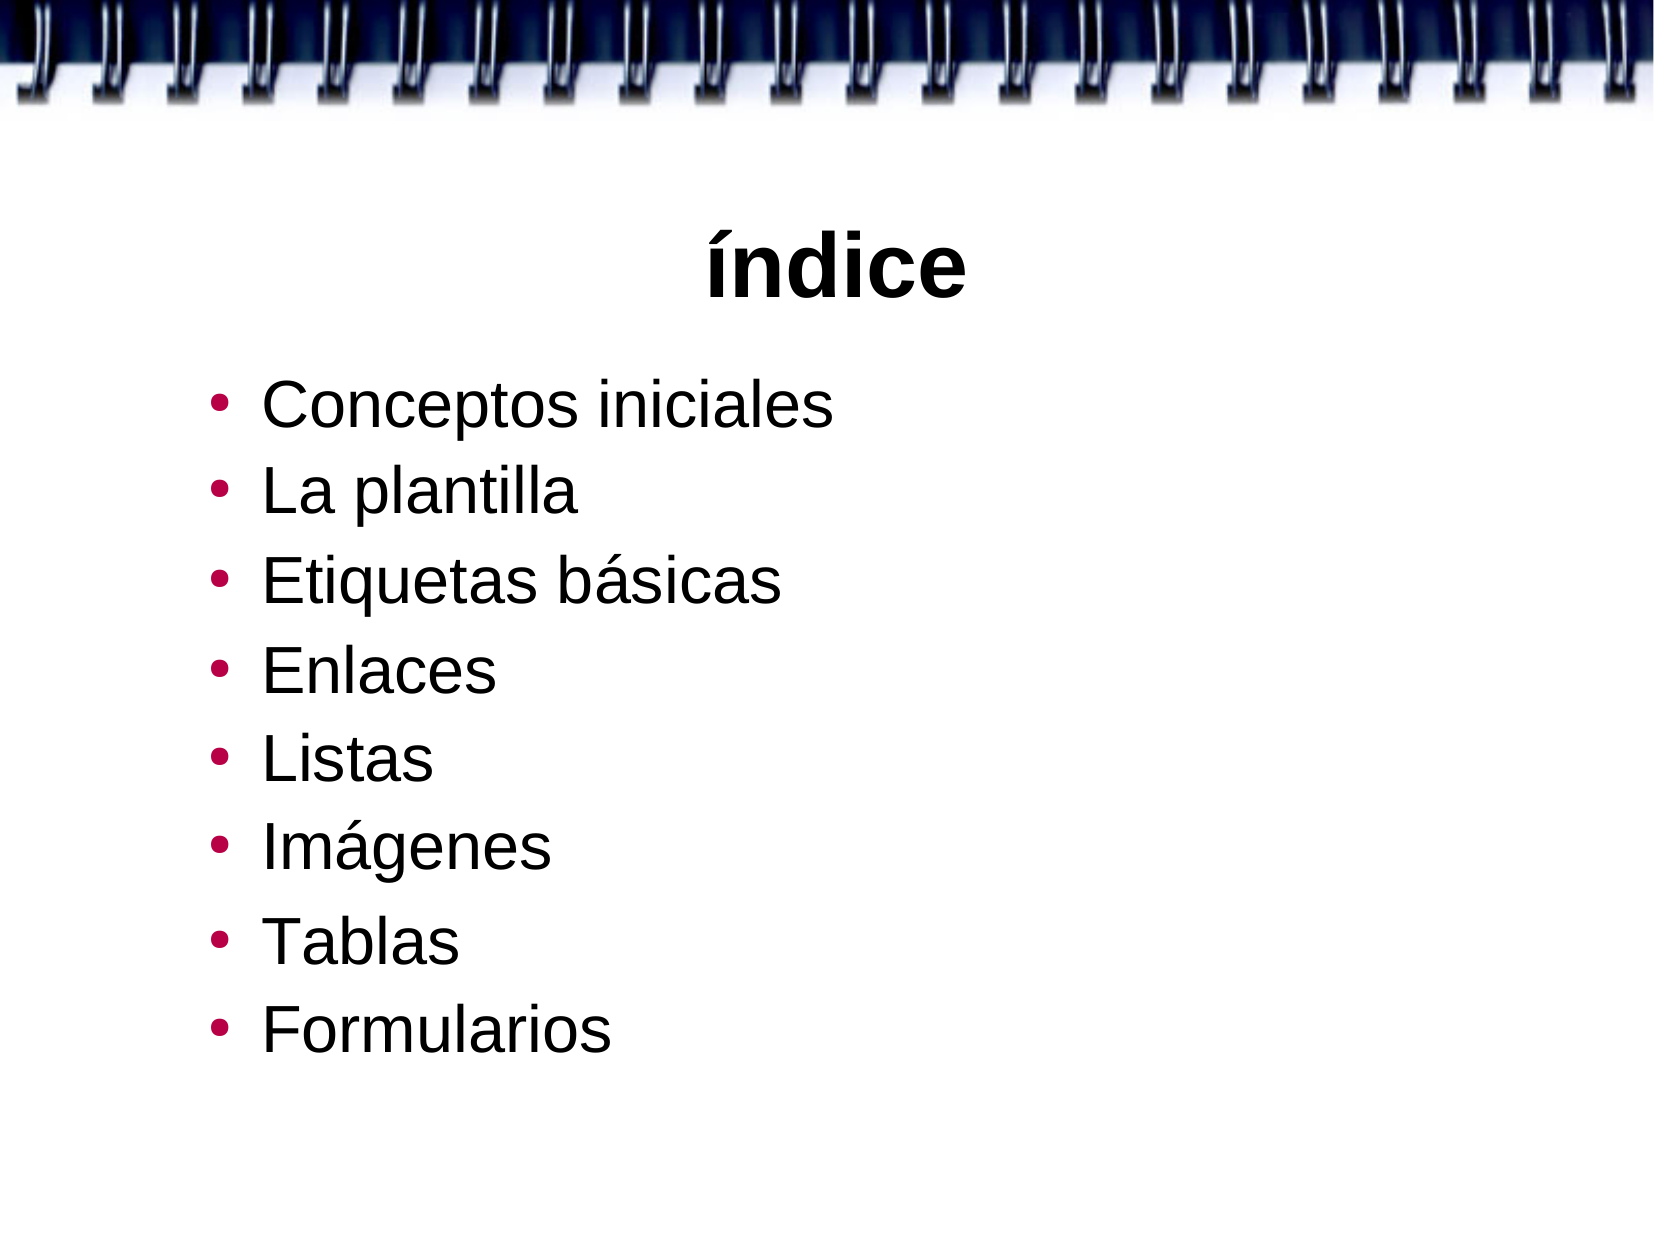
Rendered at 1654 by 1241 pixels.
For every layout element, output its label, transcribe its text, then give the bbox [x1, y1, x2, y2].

list Formularios [190, 992, 1472, 1078]
list Enlaces [190, 633, 1472, 719]
title índice [139, 169, 1535, 362]
picture [0, 0, 1654, 121]
list Listas [190, 720, 1472, 806]
list Tablas [190, 903, 1472, 990]
list Imágenes [190, 809, 1472, 895]
list Conceptos iniciales [190, 366, 1472, 452]
list Etiquetas básicas [190, 543, 1472, 629]
list La plantilla [190, 452, 1472, 539]
